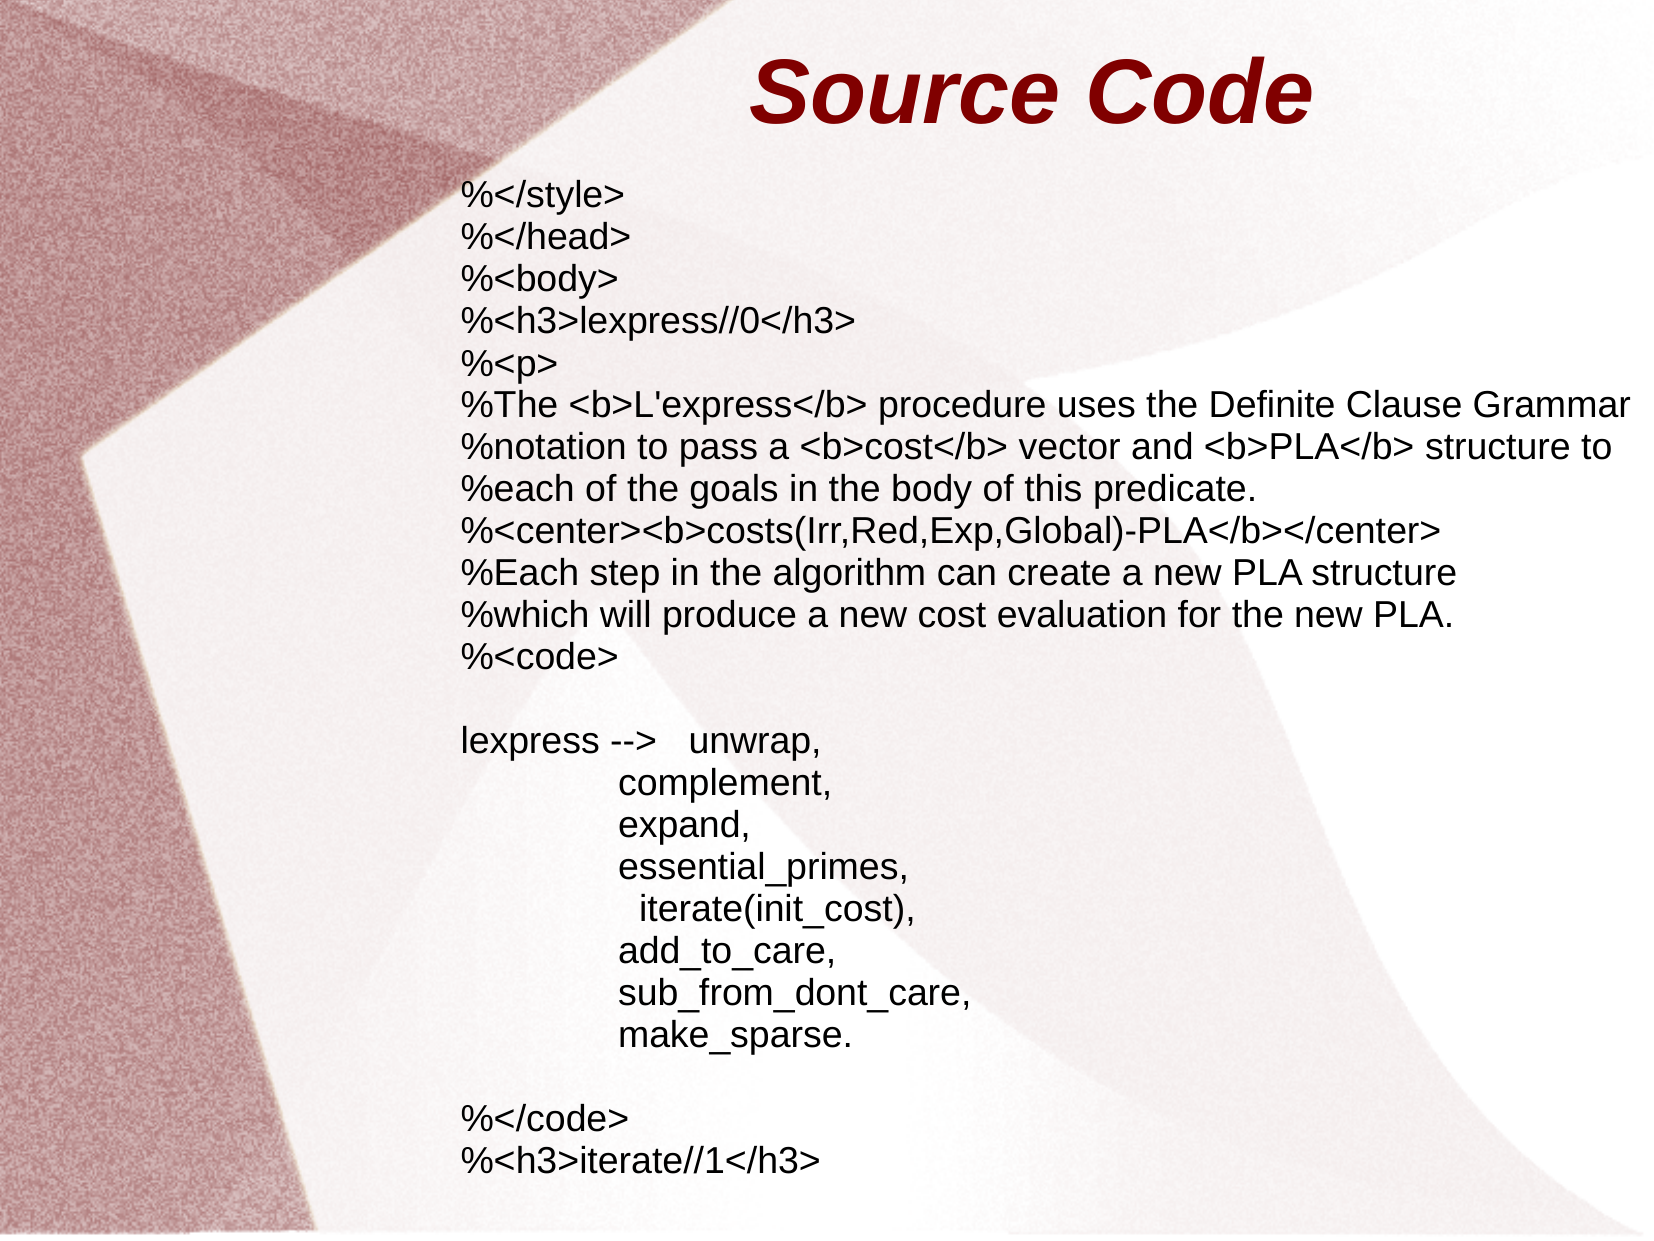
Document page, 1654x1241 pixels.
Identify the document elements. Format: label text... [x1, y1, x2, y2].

text_box %</style> %</head> %<body> %<h3>lexpress//0</h3> %<p> %The <b>L'express</b> procedure uses the Definite Clause Grammar %notation to pass a <b>cost</b> vector and <b>PLA</b> structure to %each of the goals in the body of this predicate. %<center><b>costs(Irr,Red,Exp,Global)-PLA</b></center> %Each step in the algorithm can create a new PLA structure %which will produce a new cost evaluation for the new PLA. %<code> lexpress --> unwrap, complement, expand, essential_primes, iterate(init_cost), add_to_care, sub_from_dont_care, make_sparse. %</code> %<h3>iterate//1</h3> [445, 166, 1647, 1190]
picture [0, 0, 1654, 1241]
title Source Code [527, 0, 1538, 166]
